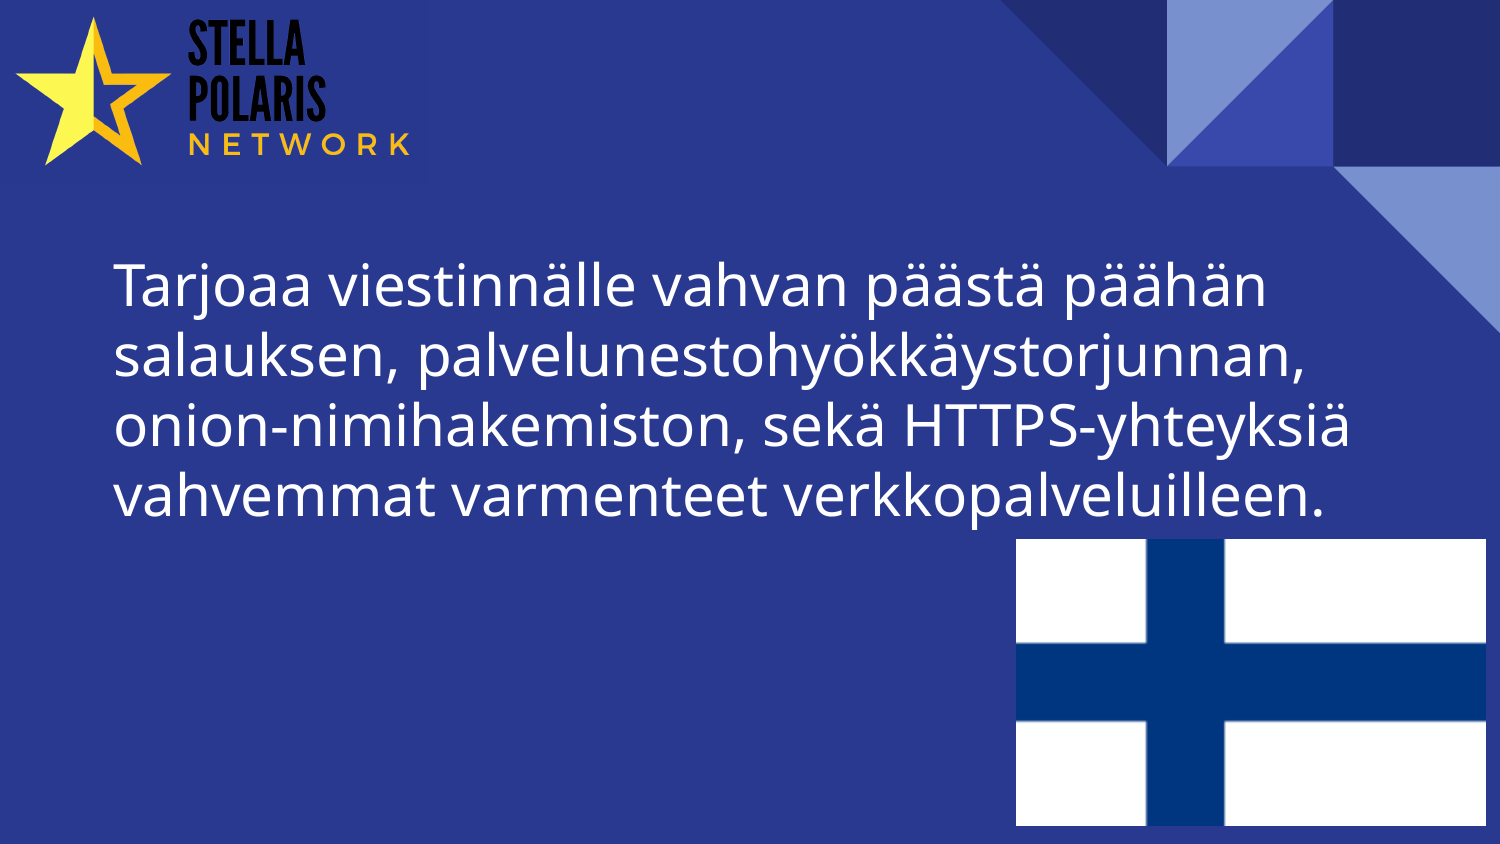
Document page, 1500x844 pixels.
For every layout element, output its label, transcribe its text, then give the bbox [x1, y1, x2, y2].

picture [1016, 539, 1486, 826]
picture [0, 0, 429, 185]
title Tarjoaa viestinnälle vahvan päästä päähän salauksen, palvelunestohyökkäystorjunnan, onion-nimihakemiston, sekä HTTPS-yhteyksiä vahvemmat varmenteet verkkopalveluilleen. [98, 285, 1447, 491]
